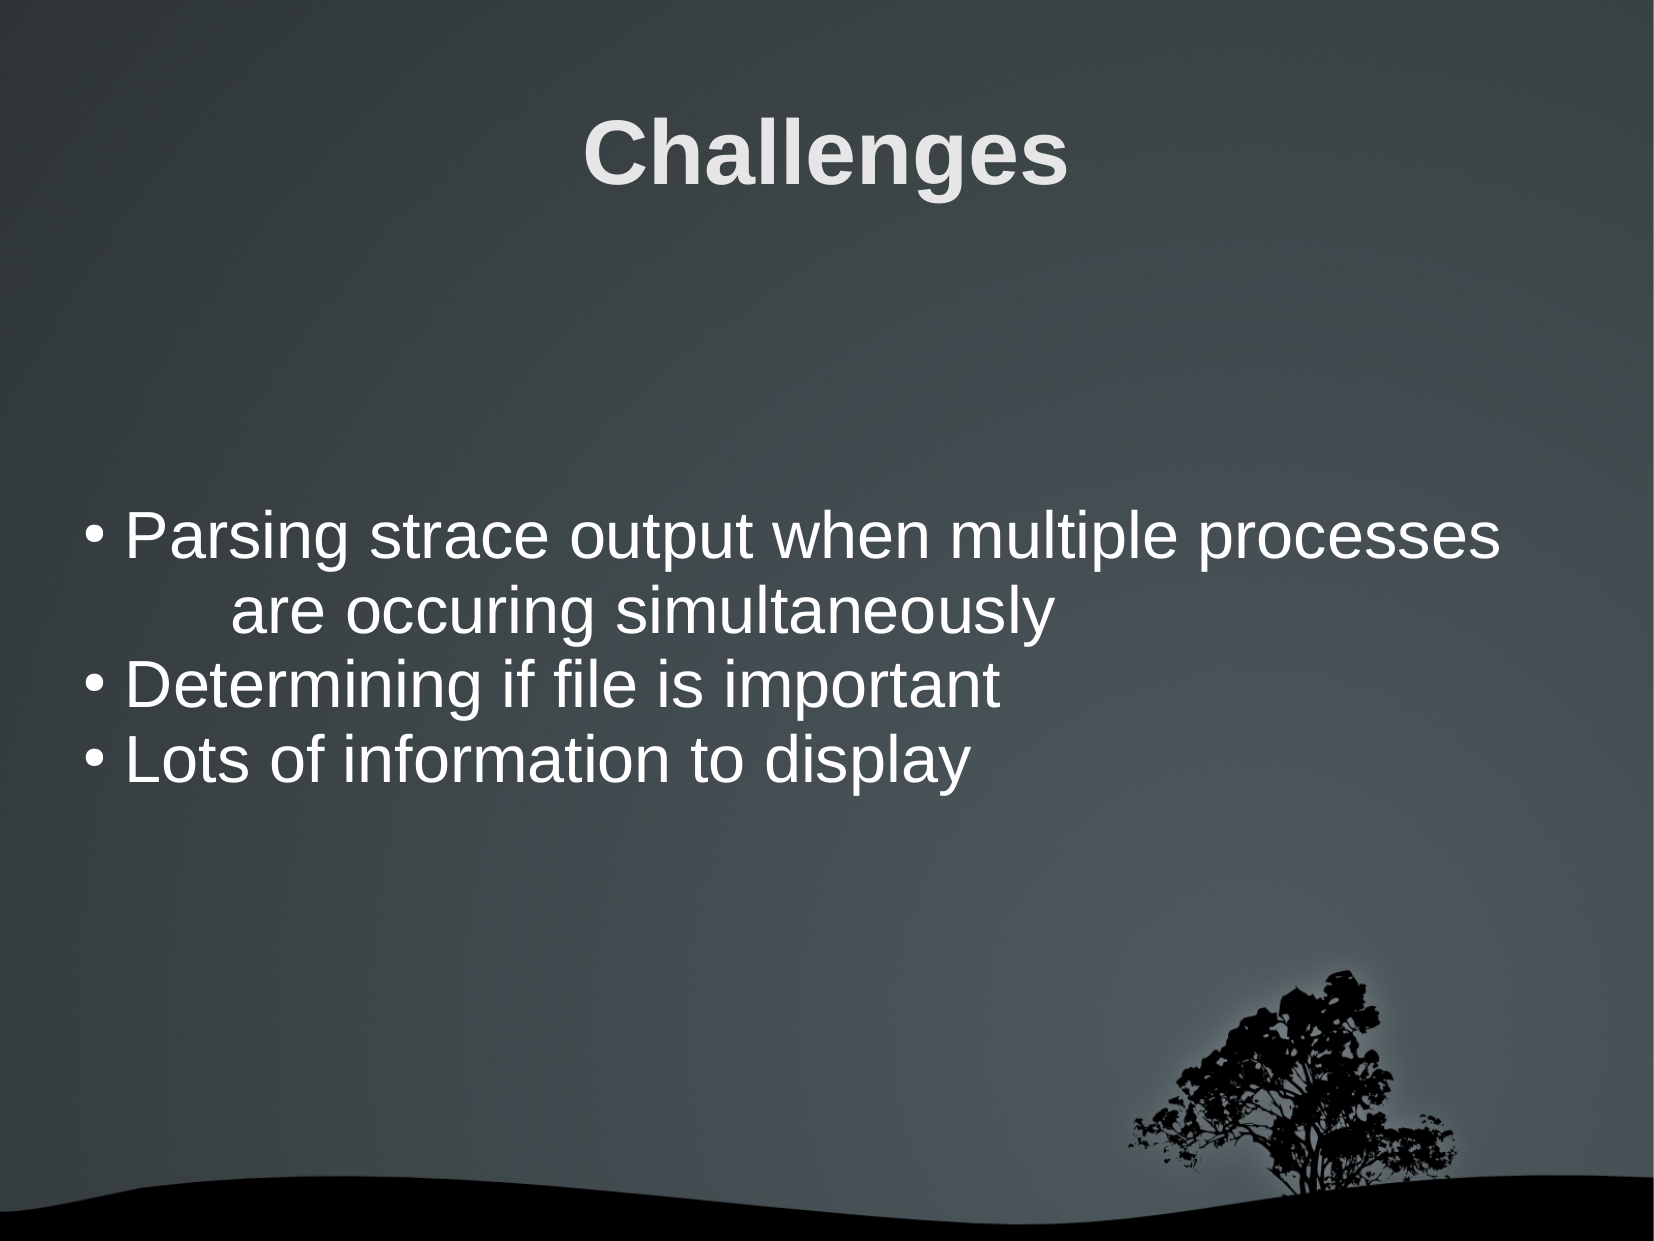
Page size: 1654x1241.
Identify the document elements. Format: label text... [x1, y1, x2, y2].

title Challenges [82, 49, 1571, 257]
subtitle Parsing strace output when multiple processes are occuring simultaneously Determining if file is important Lots of information to display [82, 290, 1571, 931]
picture [0, 0, 1654, 1241]
